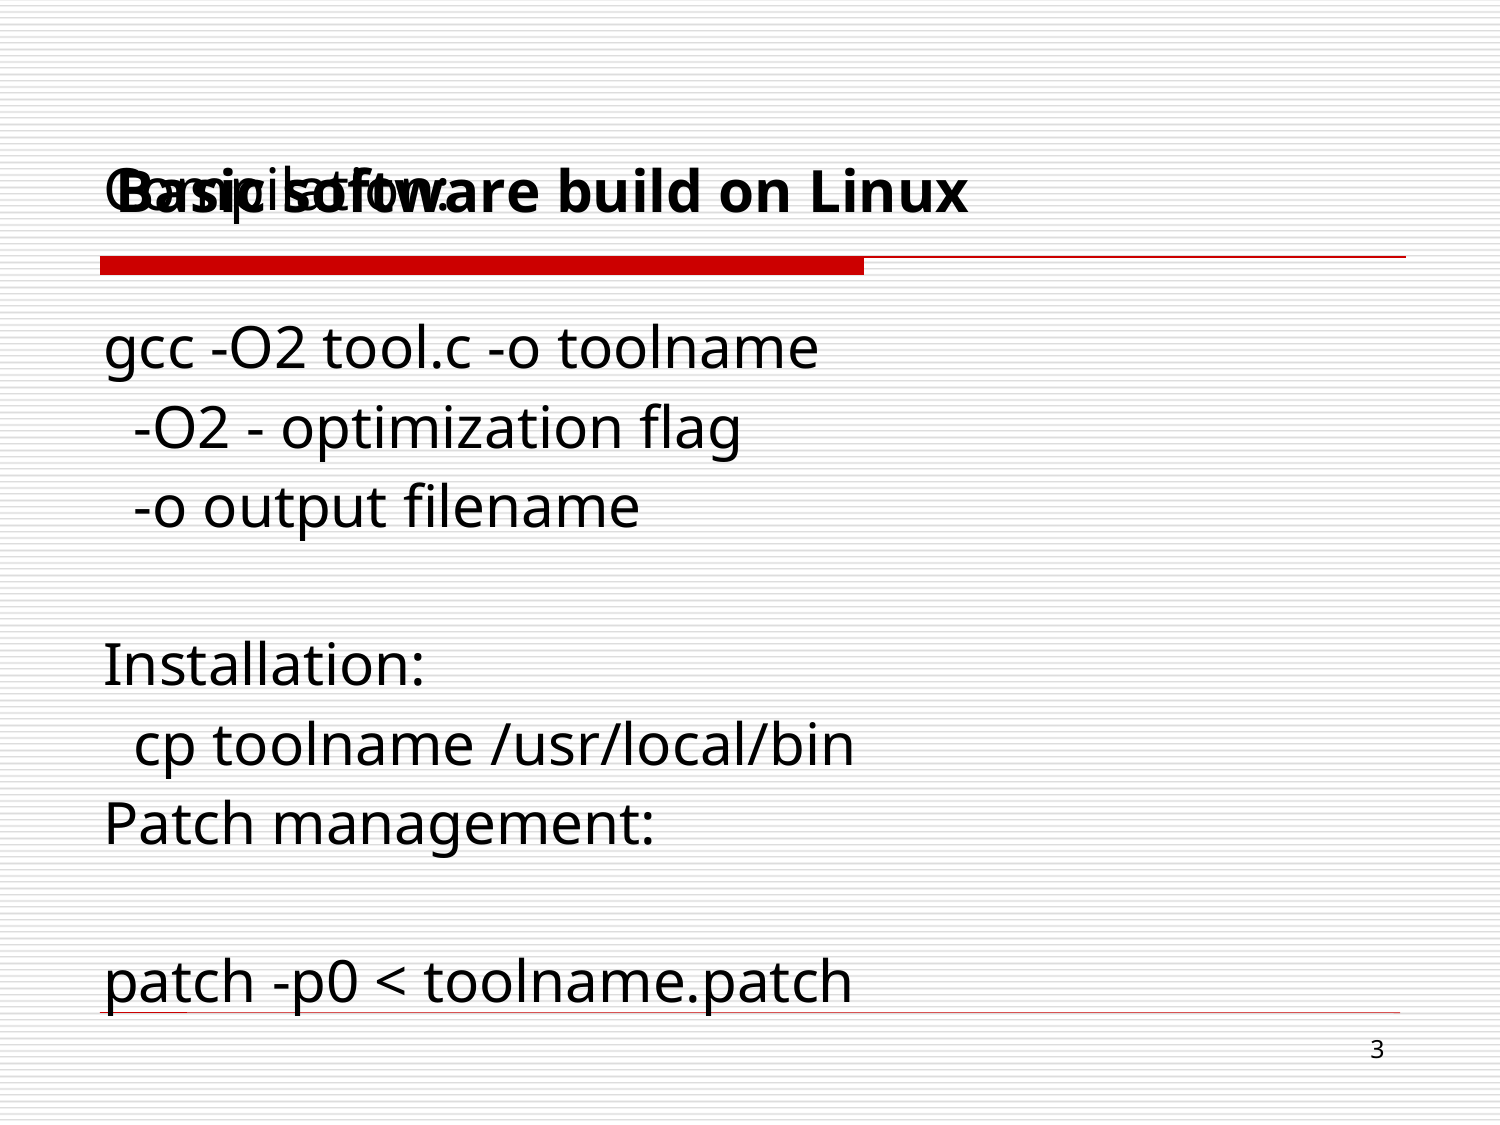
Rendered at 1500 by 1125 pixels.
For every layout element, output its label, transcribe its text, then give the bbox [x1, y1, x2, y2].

picture [0, 0, 1500, 1125]
title Basic software build on Linux [100, 94, 1376, 238]
text_box Compilation: gcc -O2 tool.c -o toolname -O2 - optimization flag -o output filename Installation: cp toolname /usr/local/bin Patch management: patch -p0 < toolname.patch [88, 515, 1364, 1028]
